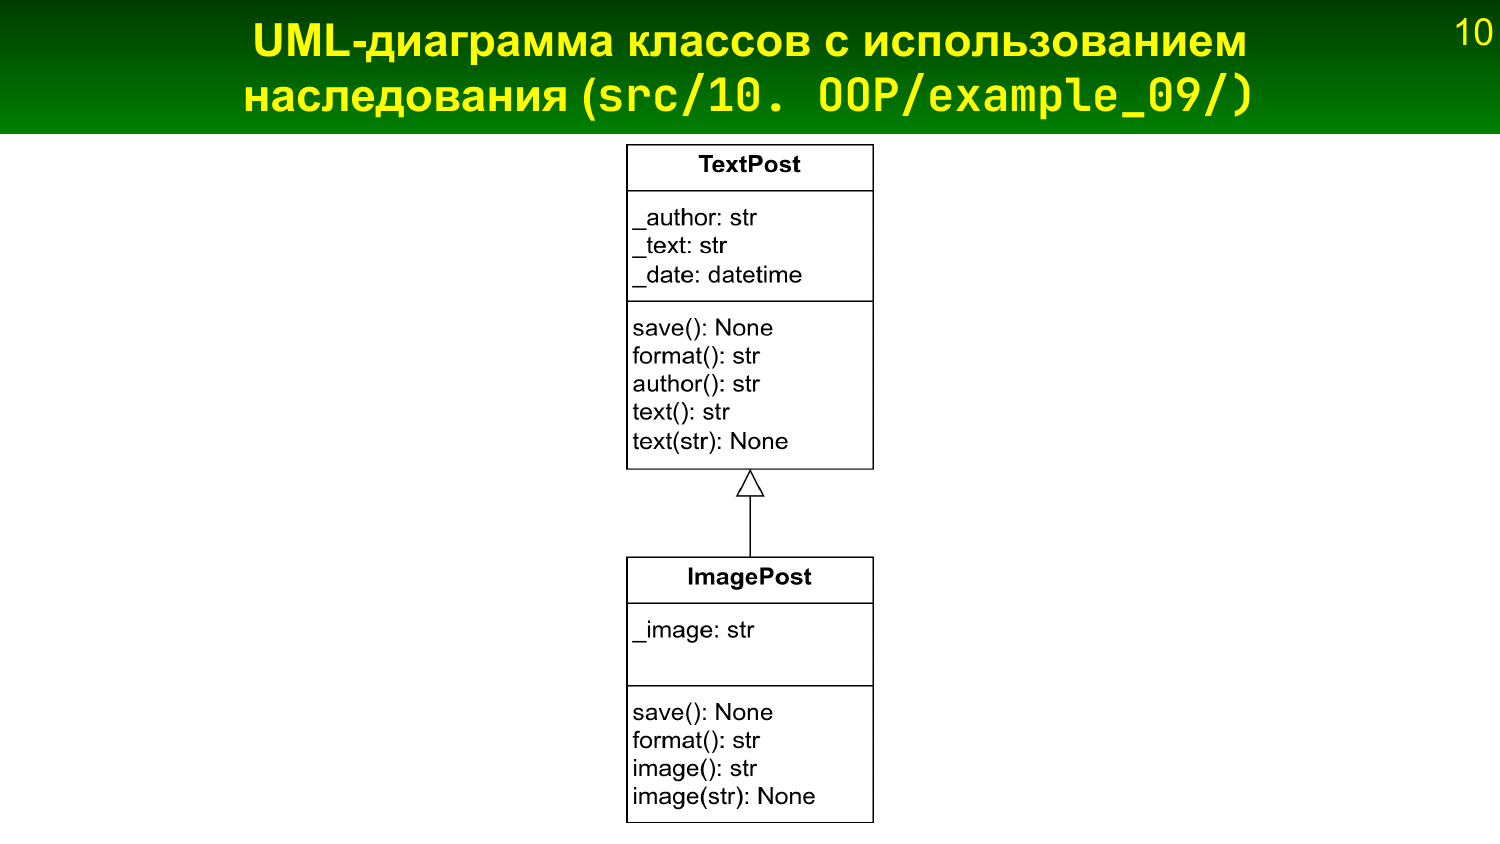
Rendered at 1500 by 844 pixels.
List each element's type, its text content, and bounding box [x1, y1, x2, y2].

title UML-диаграмма классов с использованием наследования (src/10. OOP/example_09/) [112, 1, 1388, 130]
picture [626, 144, 874, 823]
